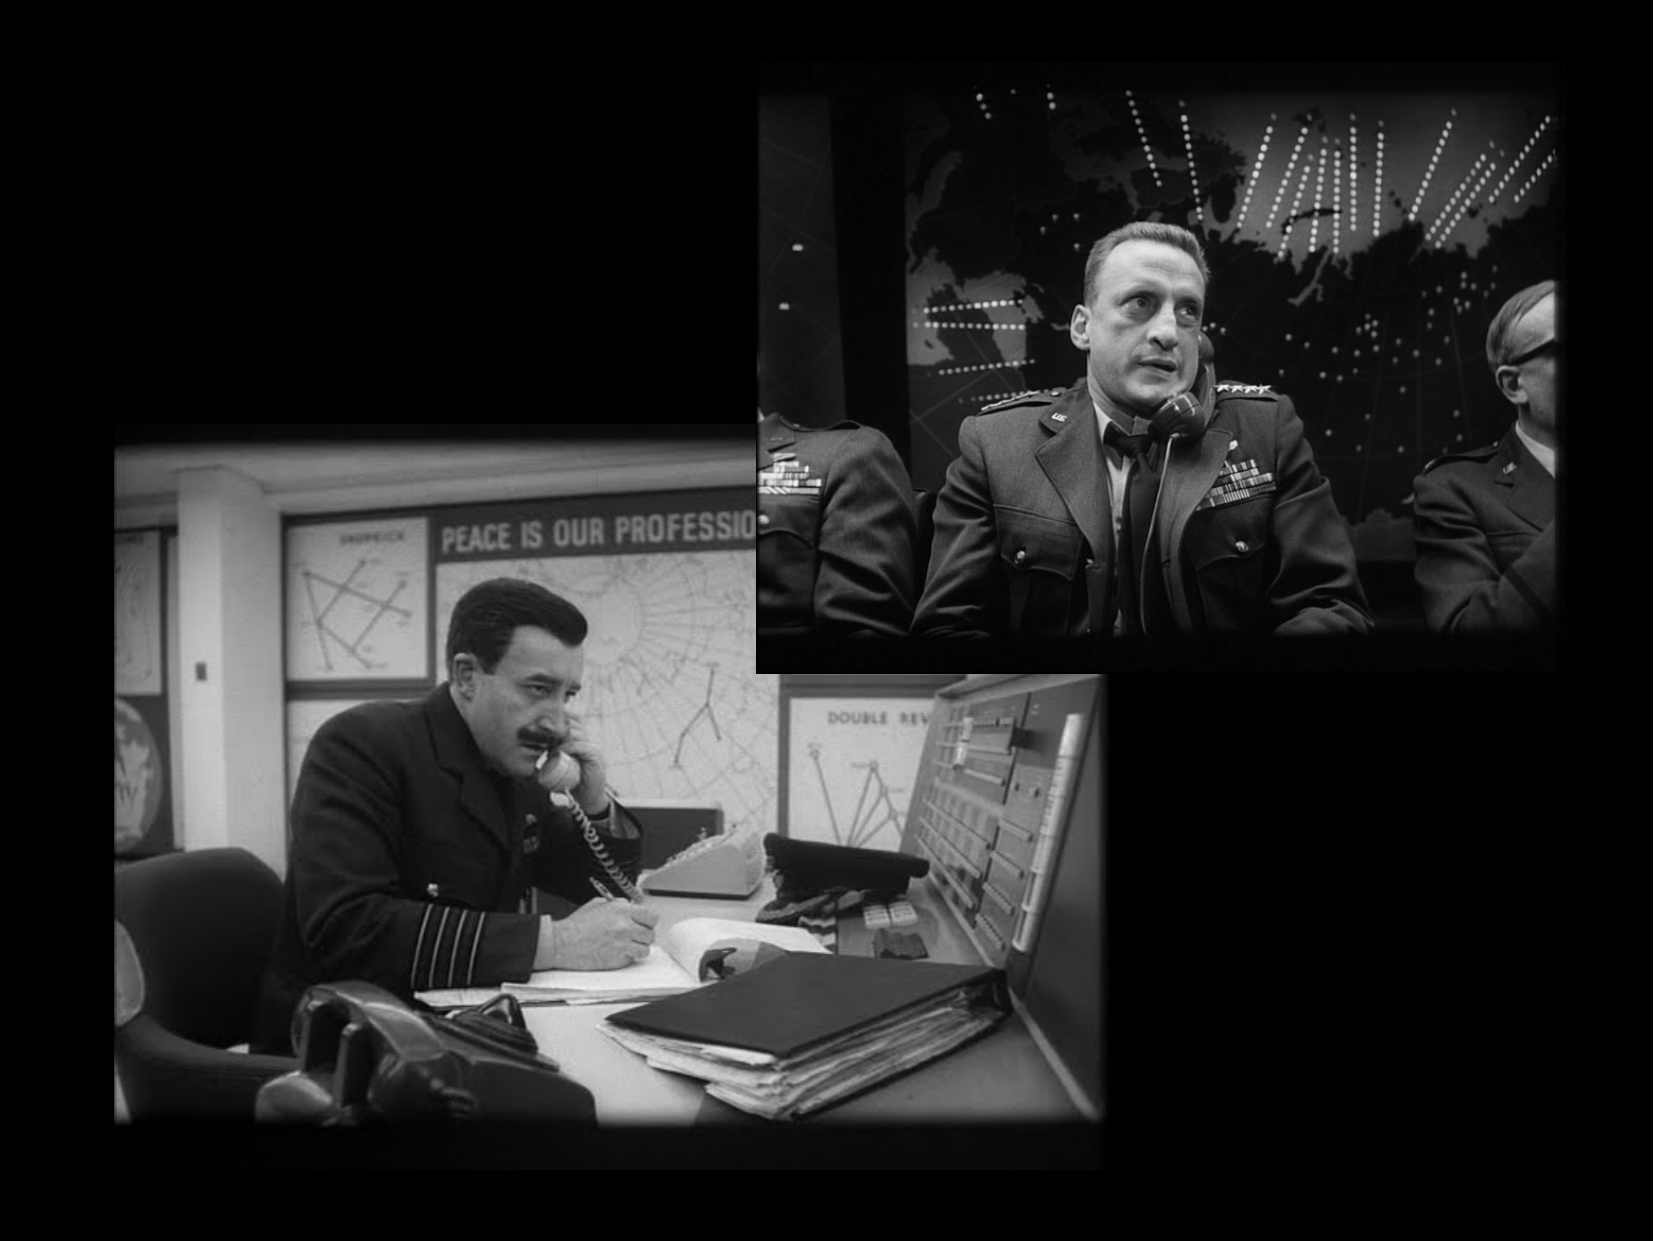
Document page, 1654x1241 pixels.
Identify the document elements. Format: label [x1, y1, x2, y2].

picture [114, 62, 1571, 1171]
